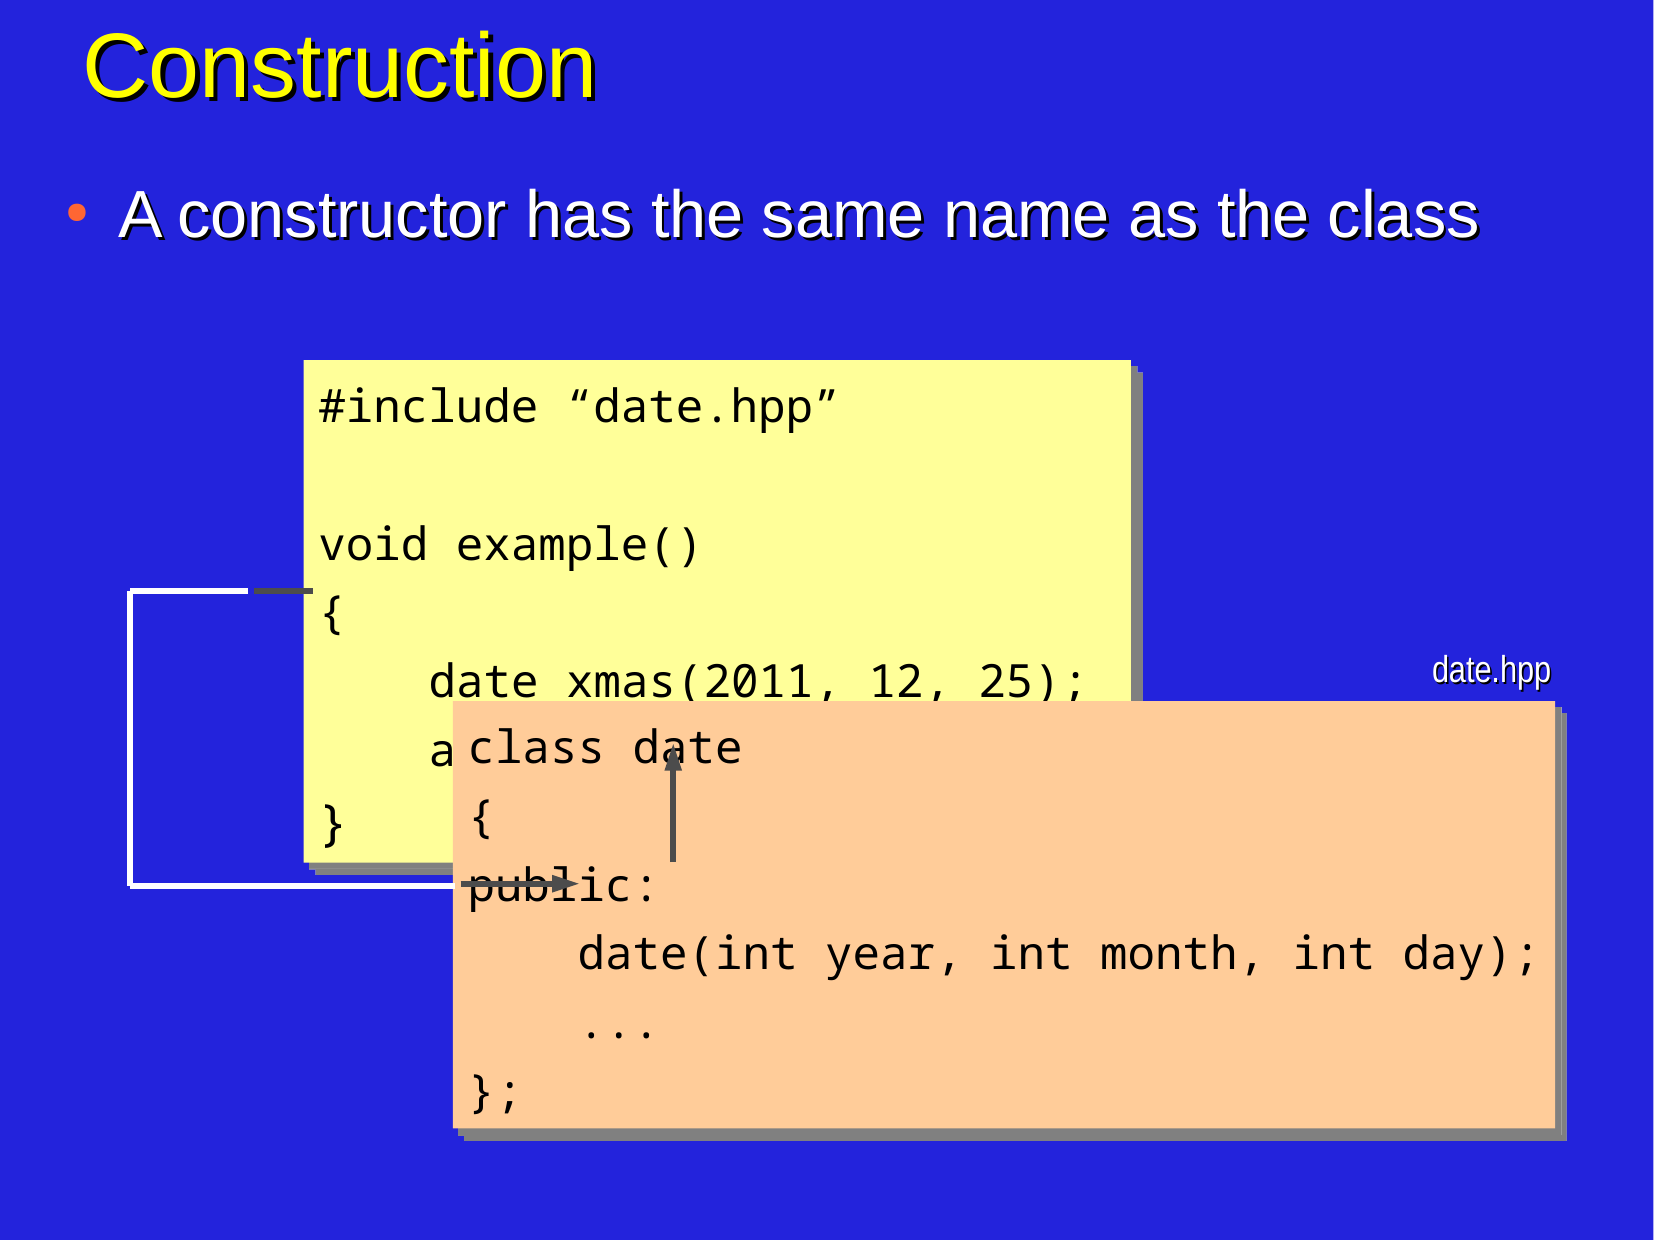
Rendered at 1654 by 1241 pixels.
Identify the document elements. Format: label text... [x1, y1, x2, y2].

title Construction [82, 2, 1571, 130]
text_box #include “date.hpp” void example() { date xmas(2011, 12, 25); assert(xmas.day() == 25); } [303, 360, 1131, 863]
text_box date.hpp [1417, 637, 1572, 699]
text_box class date { public: date(int year, int month, int day); ... }; [452, 701, 1556, 1129]
list A constructor has the same name as the class [47, 177, 1536, 1182]
